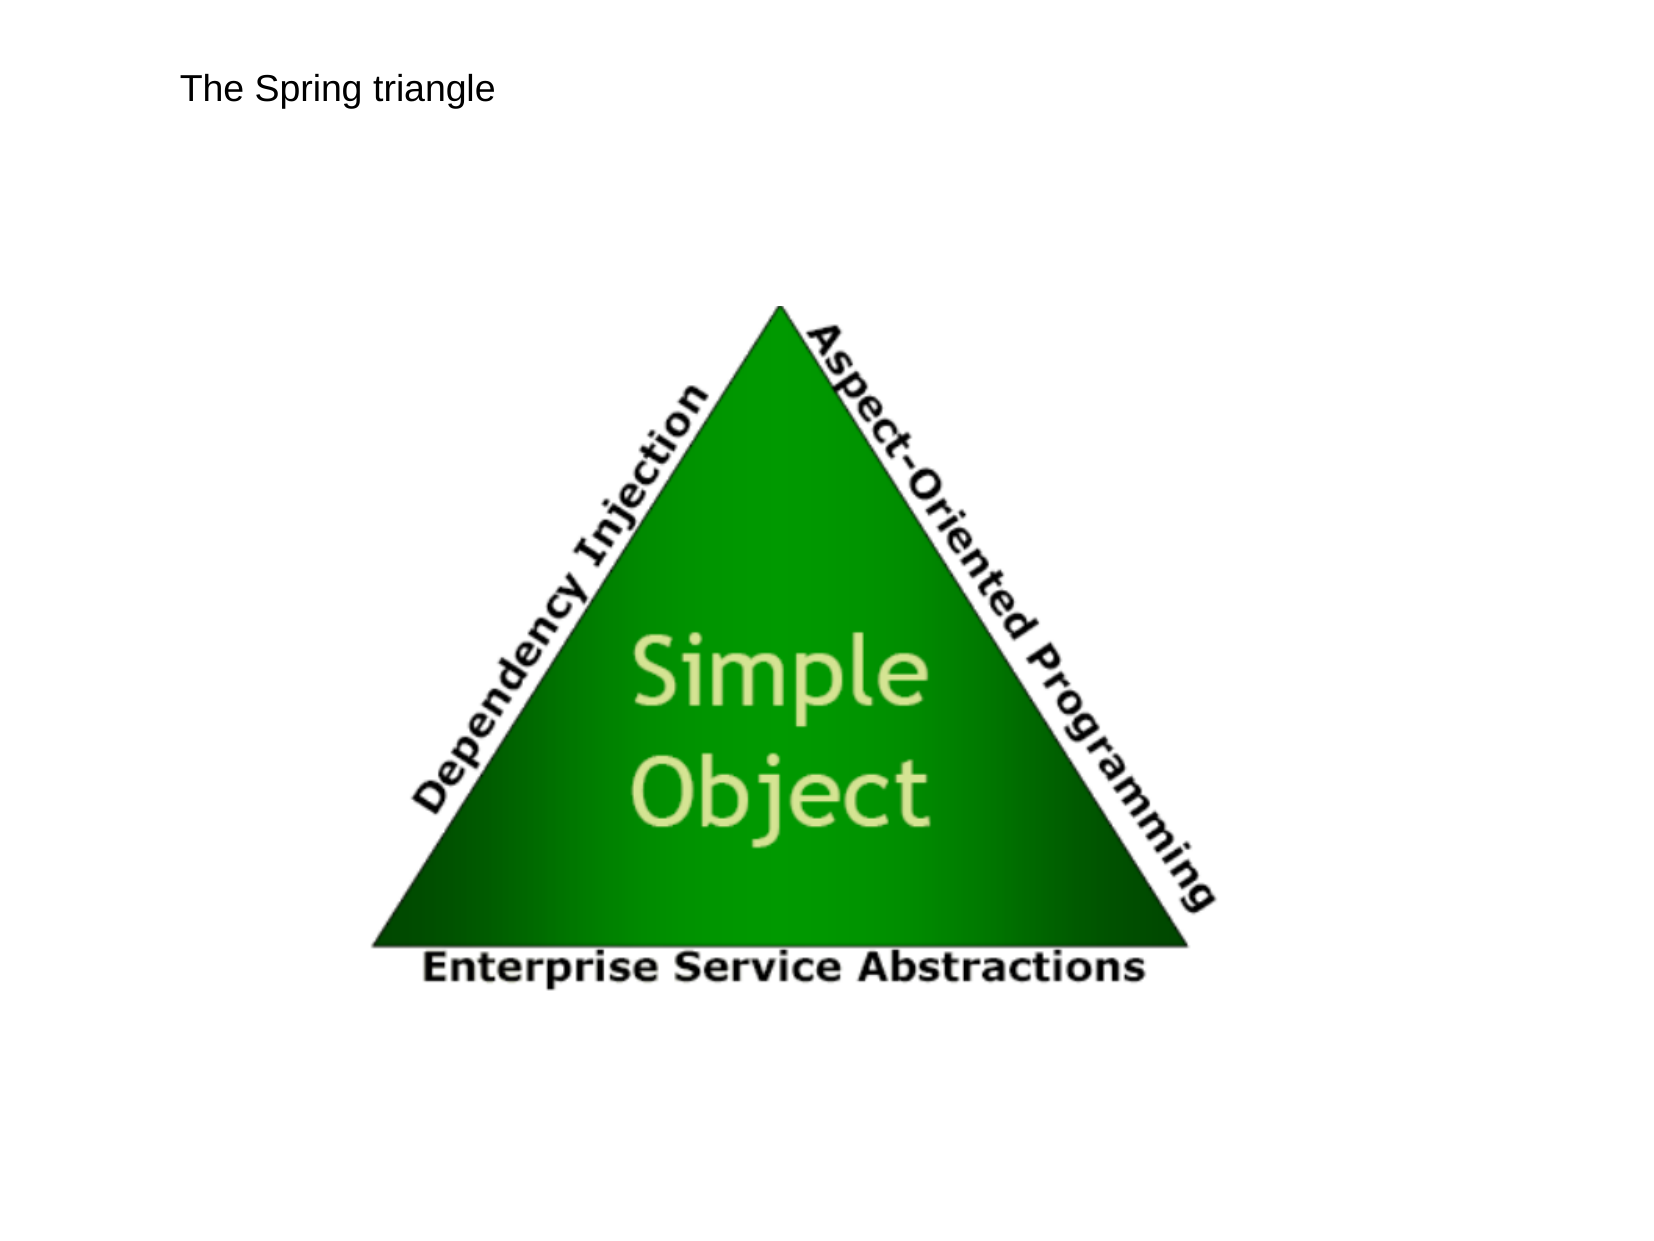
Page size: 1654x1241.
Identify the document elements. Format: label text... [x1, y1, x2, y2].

text_box The Spring triangle [165, 60, 1351, 117]
picture [257, 306, 1402, 997]
